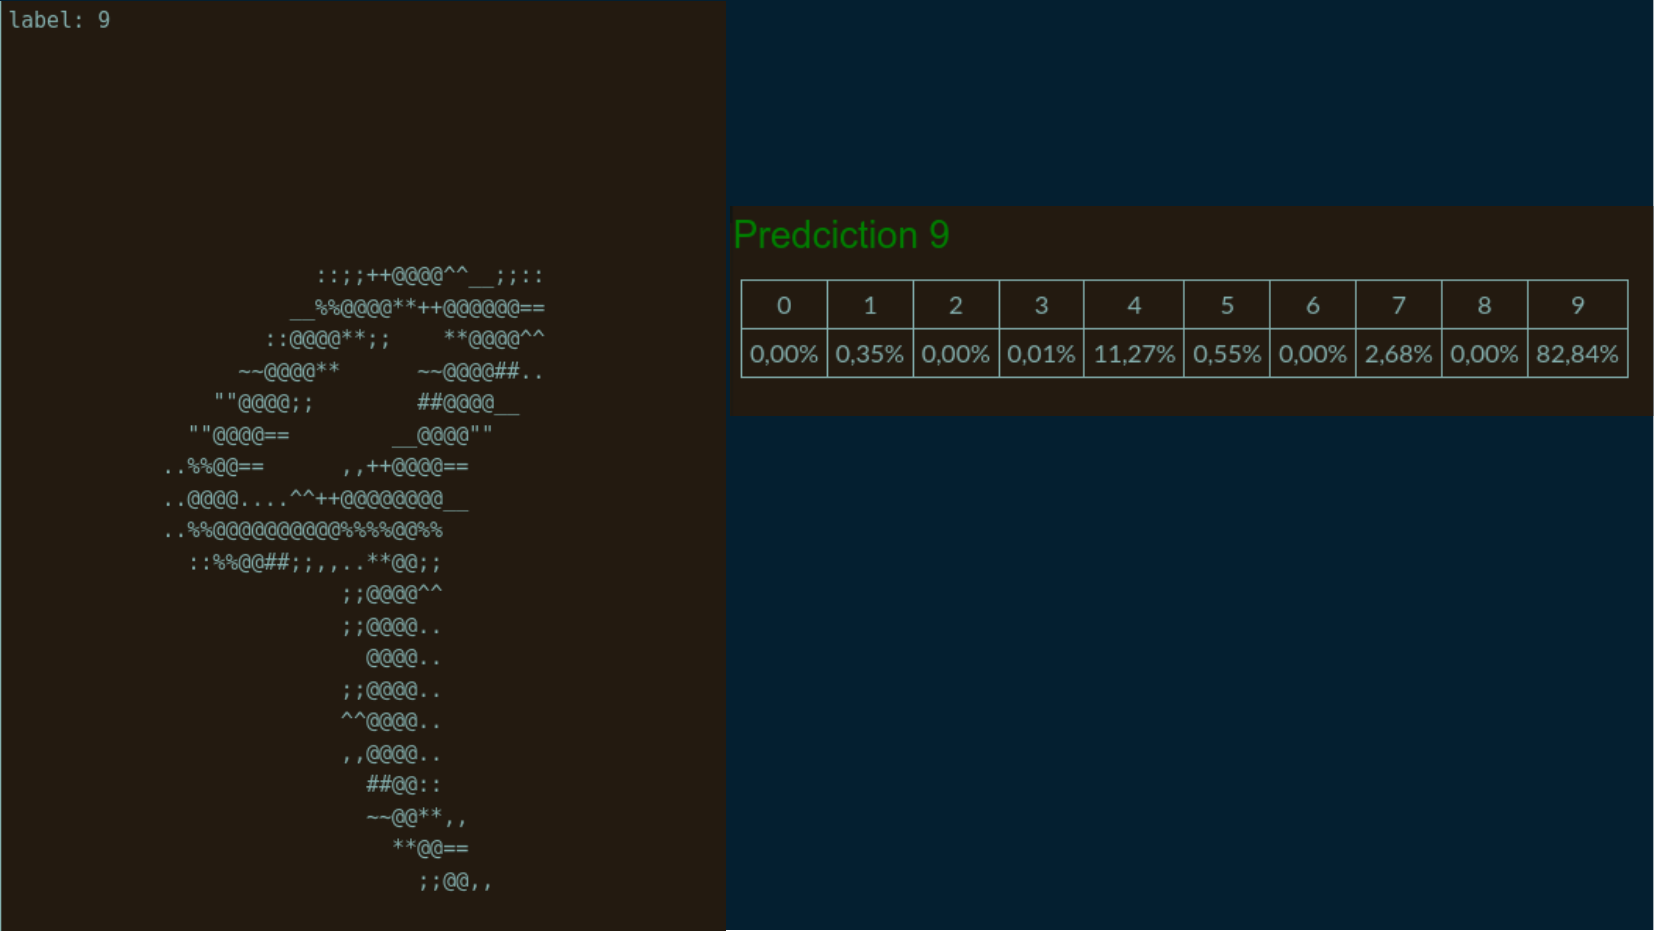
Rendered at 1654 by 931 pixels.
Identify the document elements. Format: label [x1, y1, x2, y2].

picture [0, 1, 726, 931]
picture [730, 206, 1654, 416]
